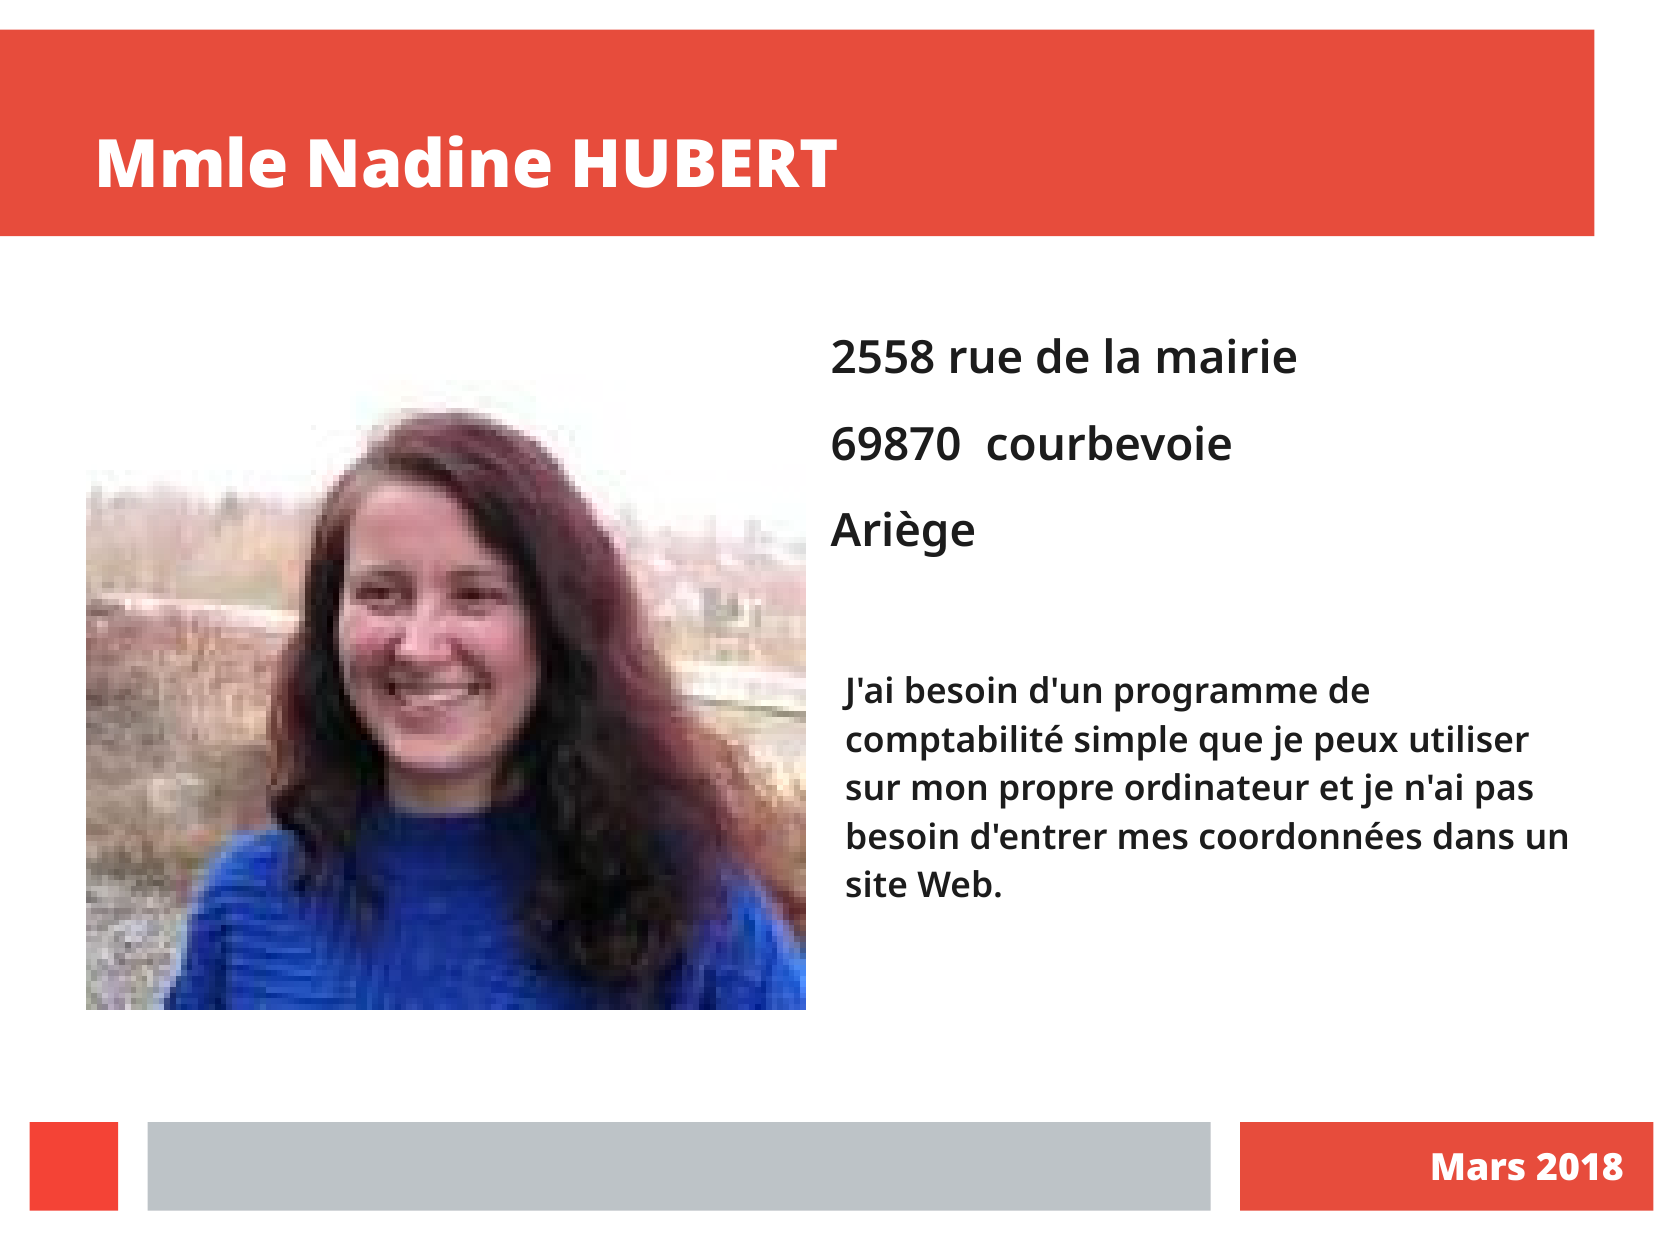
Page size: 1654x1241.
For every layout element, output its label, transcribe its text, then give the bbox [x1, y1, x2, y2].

picture [86, 290, 806, 1010]
list 2558 rue de la mairie 69870 courbevoie Ariège [830, 324, 1566, 691]
list J'ai besoin d'un programme de comptabilité simple que je peux utiliser sur mon propre ordinateur et je n'ai pas besoin d'entrer mes coordonnées dans un site Web. [845, 665, 1572, 1009]
title Mmle Nadine HUBERT [59, 59, 1595, 207]
